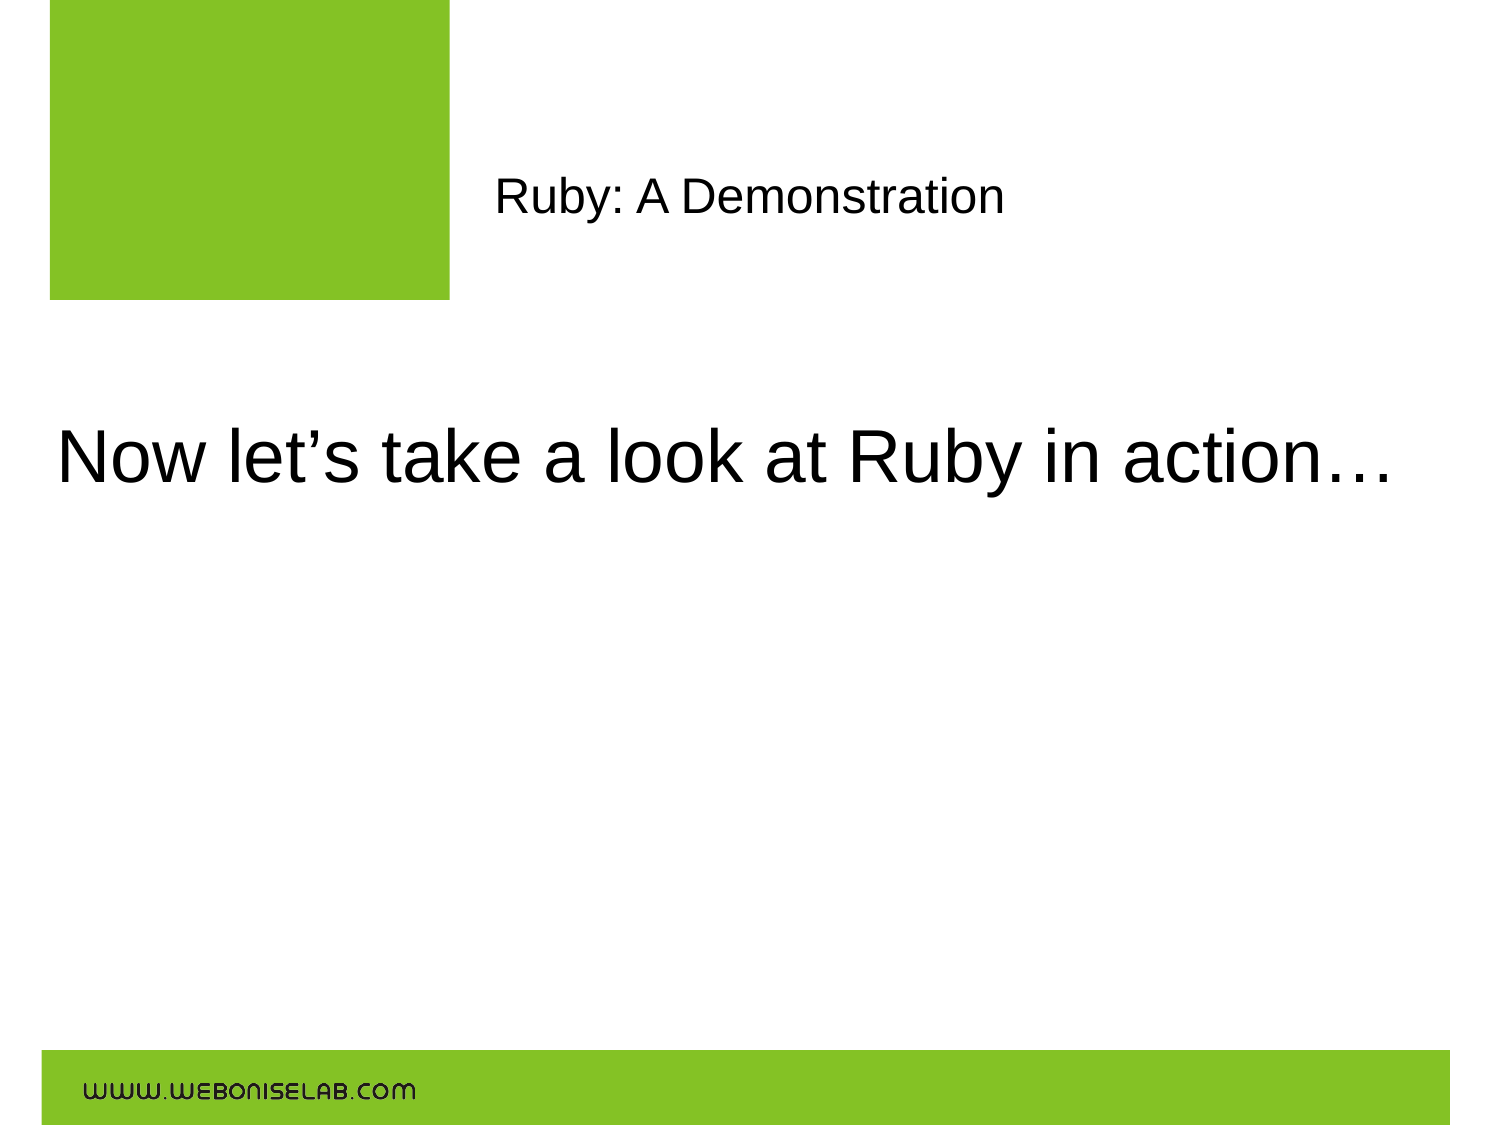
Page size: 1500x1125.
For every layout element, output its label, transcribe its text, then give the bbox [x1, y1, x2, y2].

text_box Now let’s take a look at Ruby in action… [41, 399, 1414, 506]
picture [83, 1083, 415, 1100]
title Ruby: A Demonstration [112, 99, 1388, 288]
